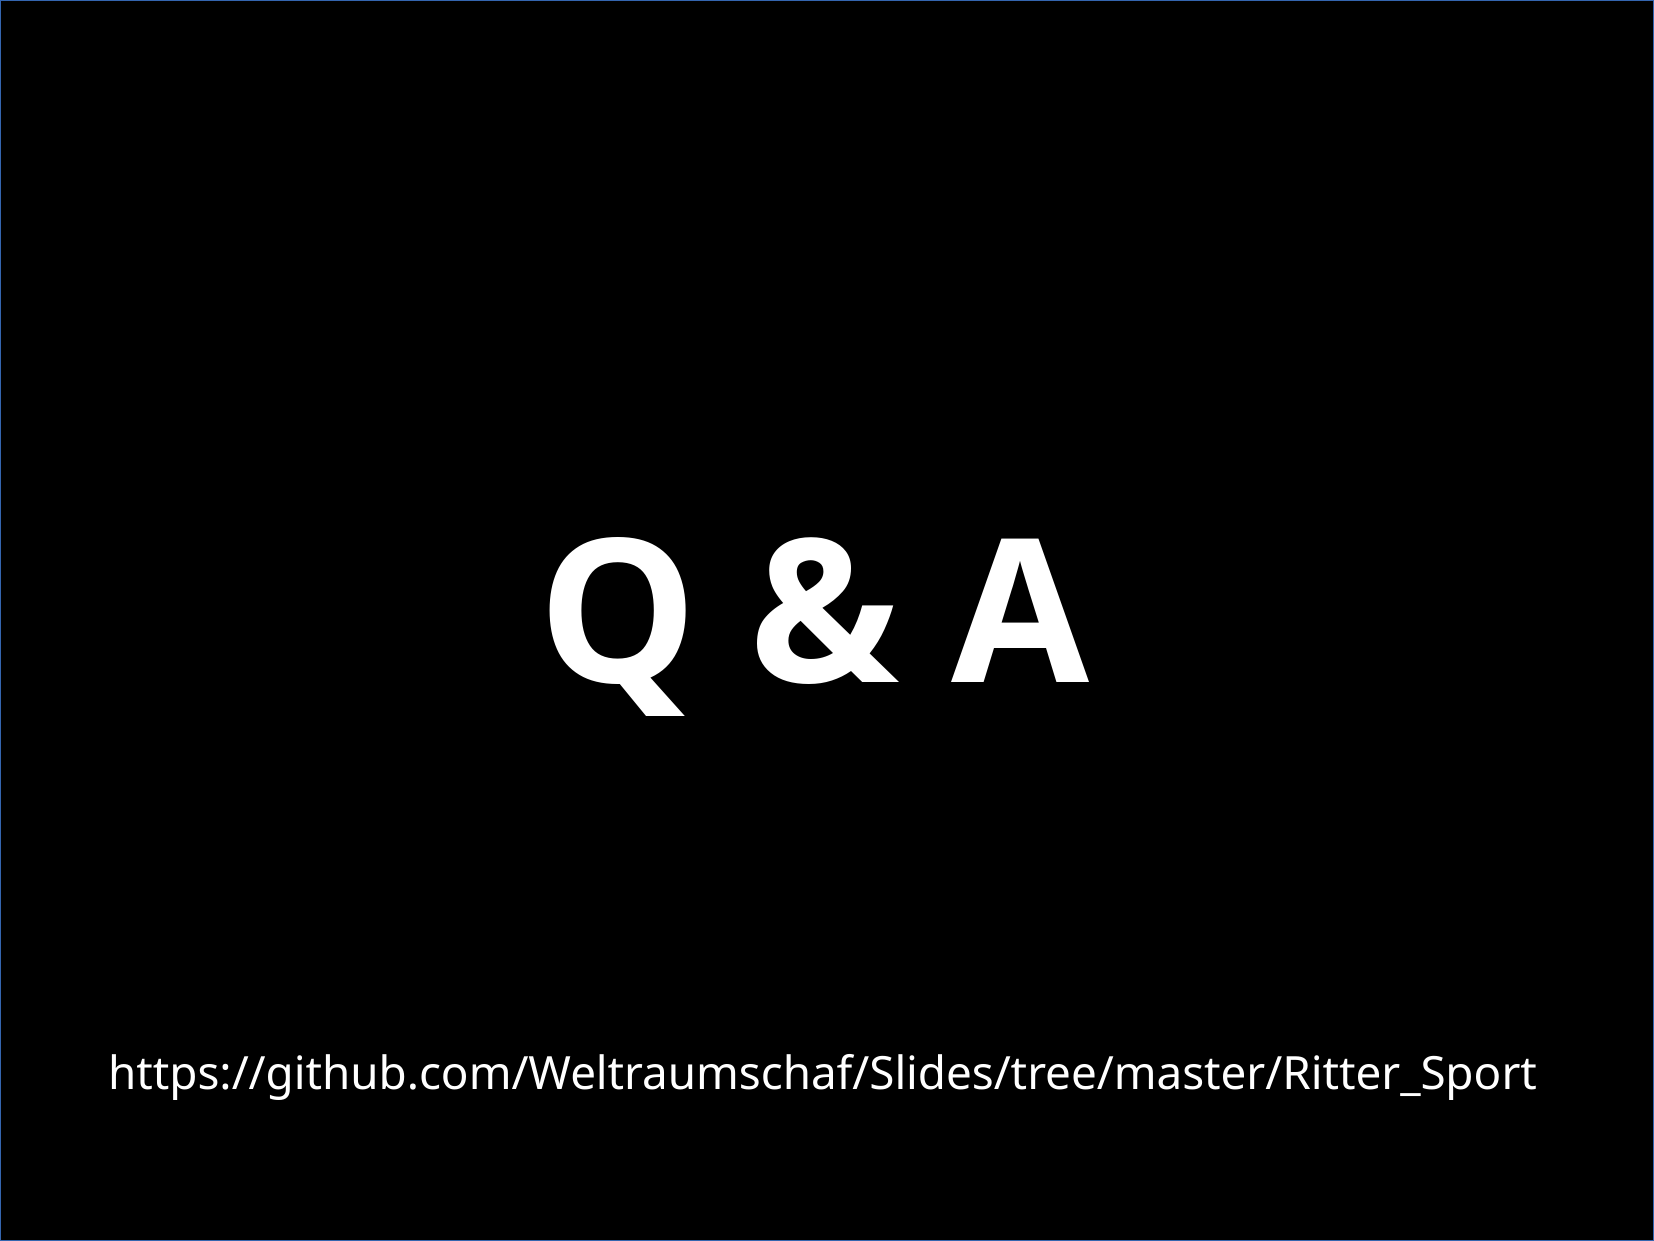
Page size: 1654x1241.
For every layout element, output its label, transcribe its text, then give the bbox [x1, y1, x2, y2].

text_box Q & A [511, 461, 1117, 709]
text_box [0, 0, 1654, 1241]
text_box https://github.com/Weltraumschaf/Slides/tree/master/Ritter_Sport [93, 1033, 1548, 1128]
